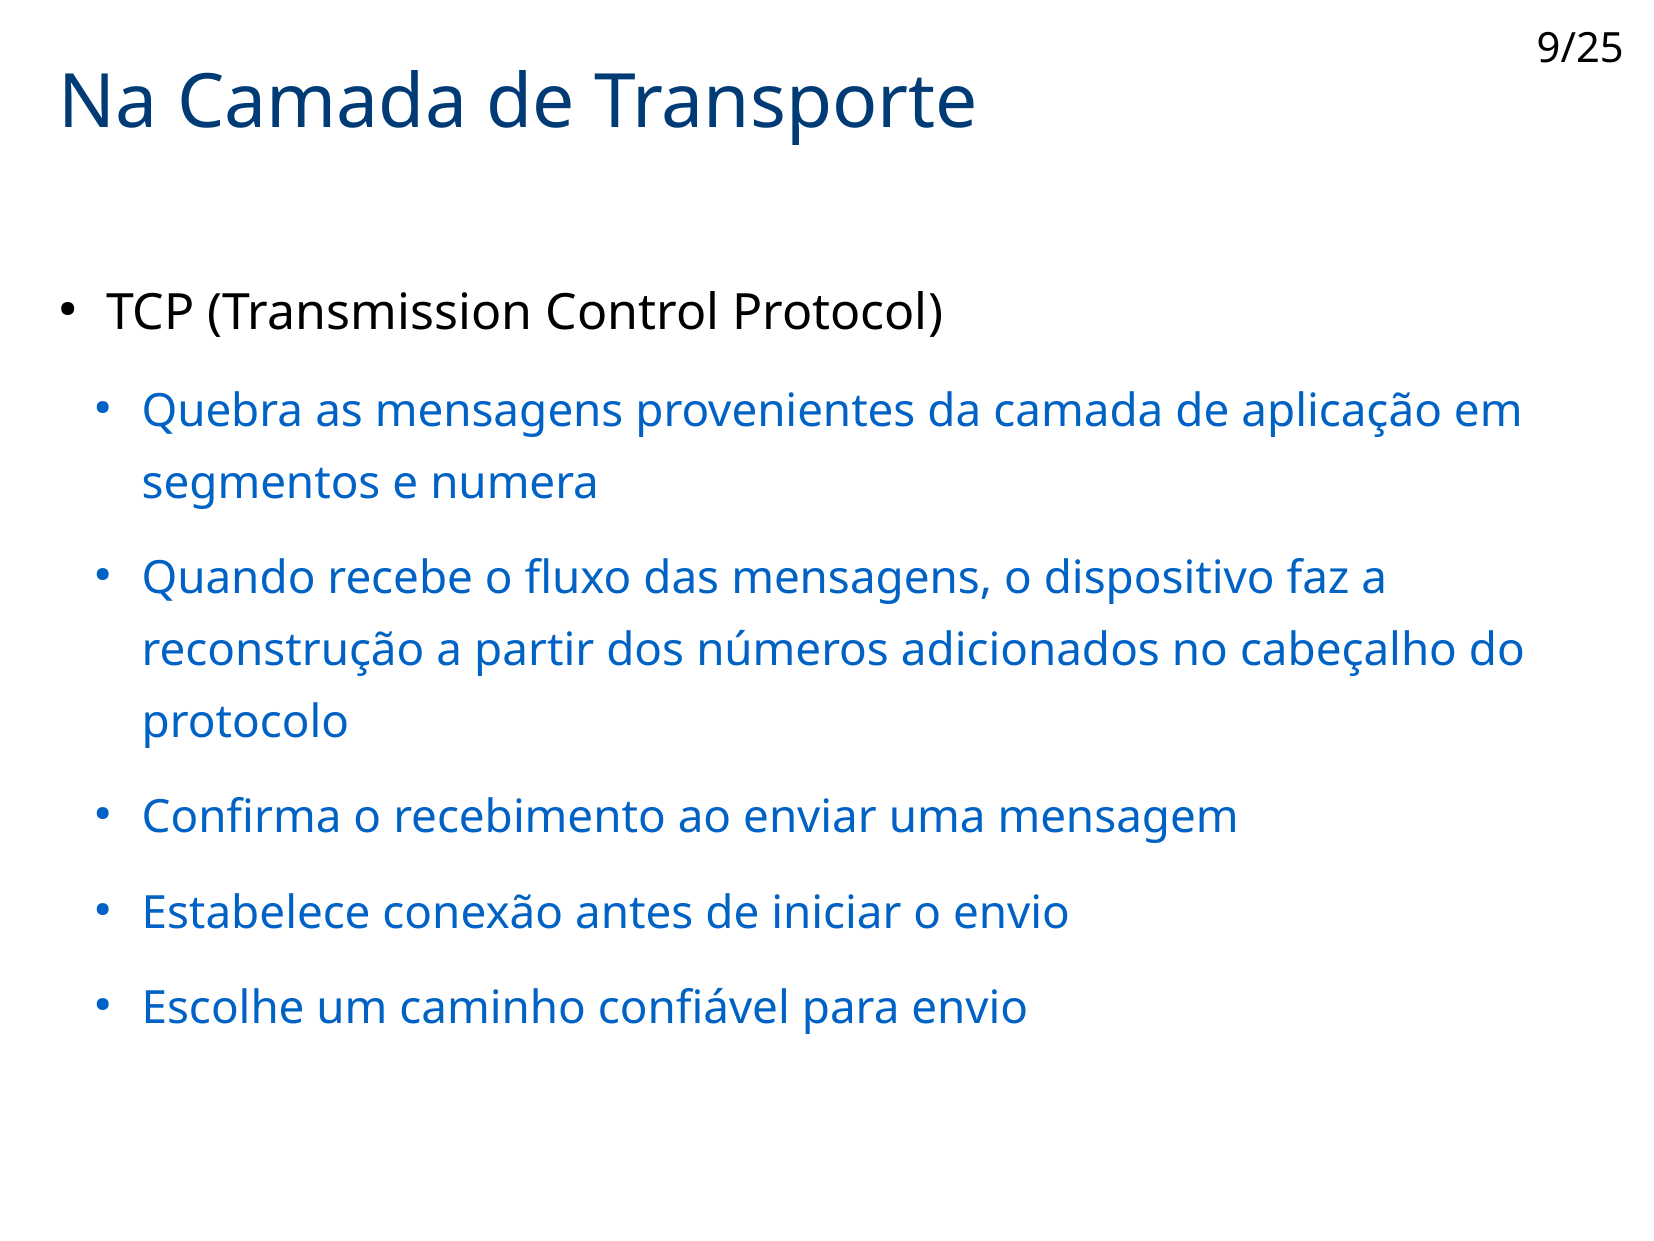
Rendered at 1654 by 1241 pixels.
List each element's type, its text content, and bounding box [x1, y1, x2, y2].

list TCP (Transmission Control Protocol) Quebra as mensagens provenientes da camada de aplicação em segmentos e numera Quando recebe o fluxo das mensagens, o dispositivo faz a reconstrução a partir dos números adicionados no cabeçalho do protocolo Confirma o recebimento ao enviar uma mensagem Estabelece conexão antes de iniciar o envio Escolhe um caminho confiável para envio [59, 265, 1625, 1211]
title Na Camada de Transporte [59, 47, 1625, 166]
